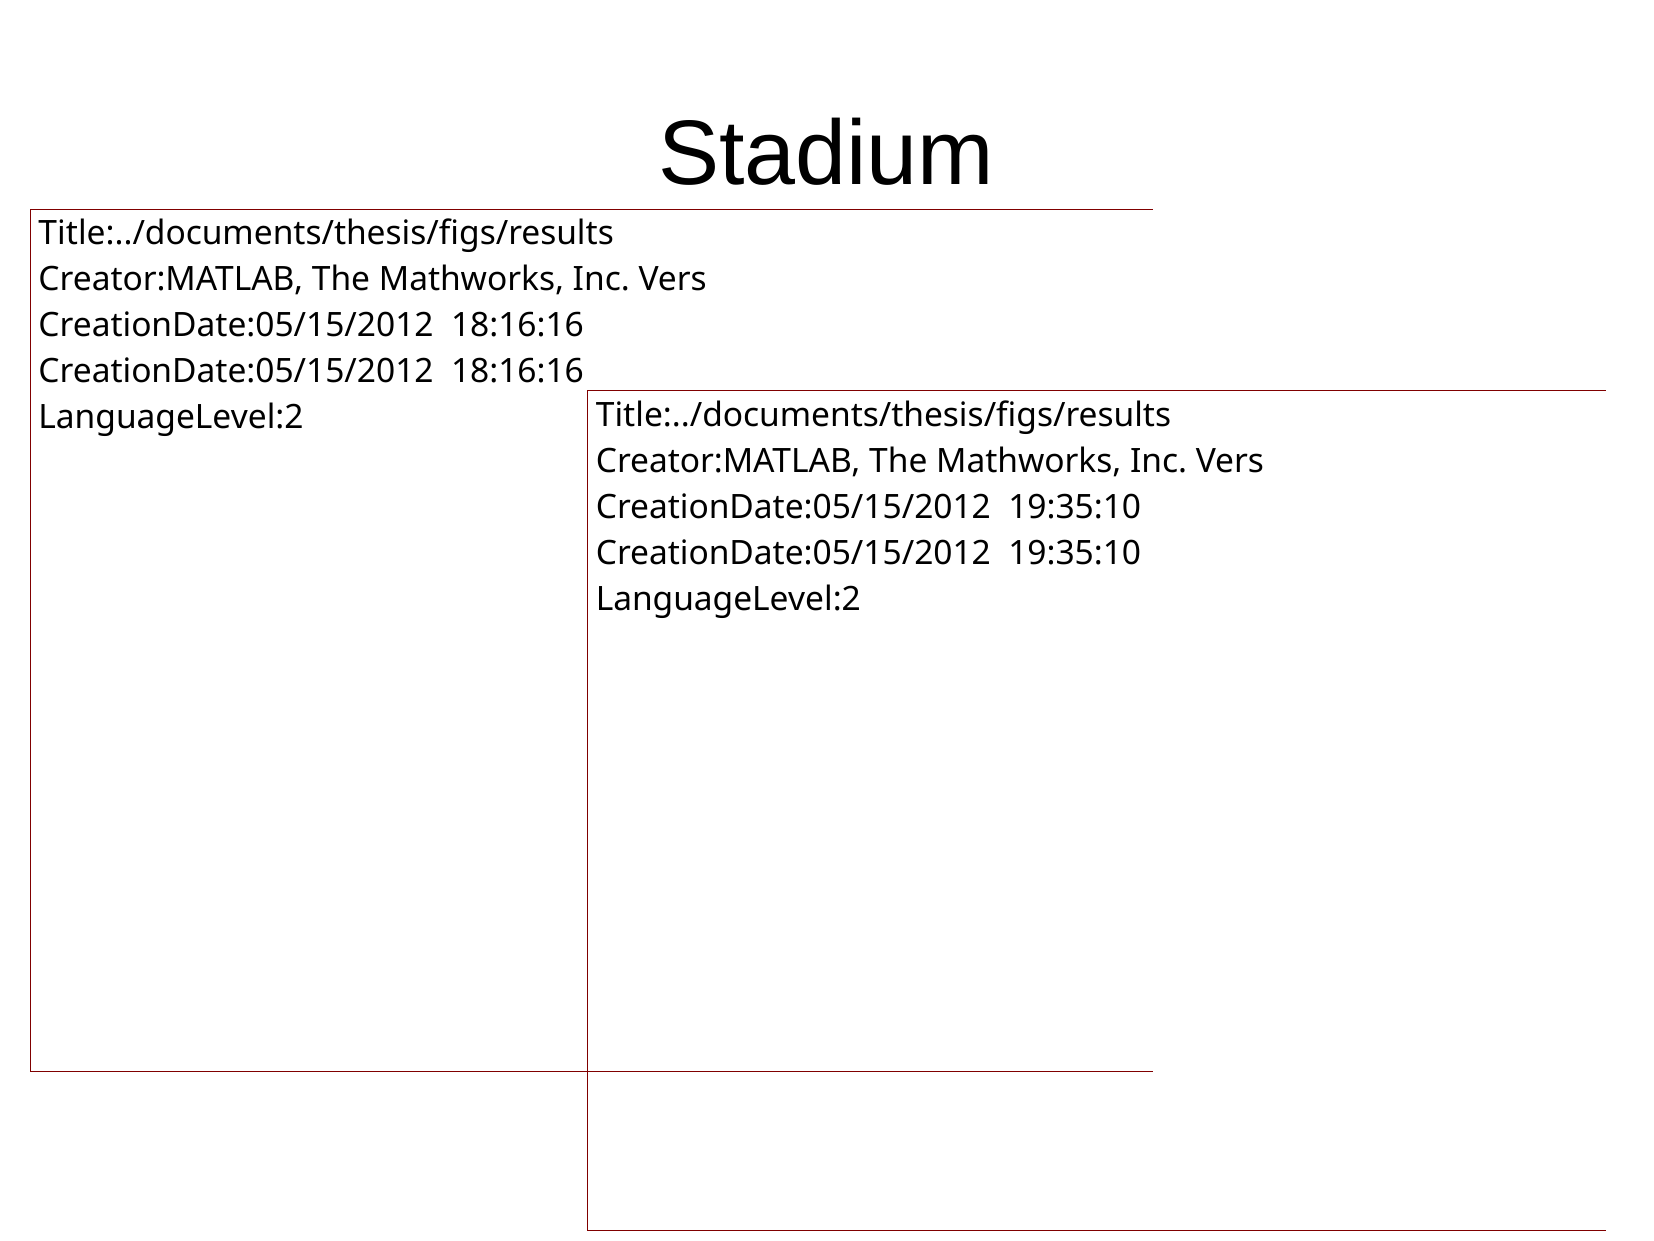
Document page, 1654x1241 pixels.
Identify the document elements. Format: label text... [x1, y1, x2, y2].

title Stadium [82, 49, 1571, 257]
picture [27, 206, 1606, 1231]
